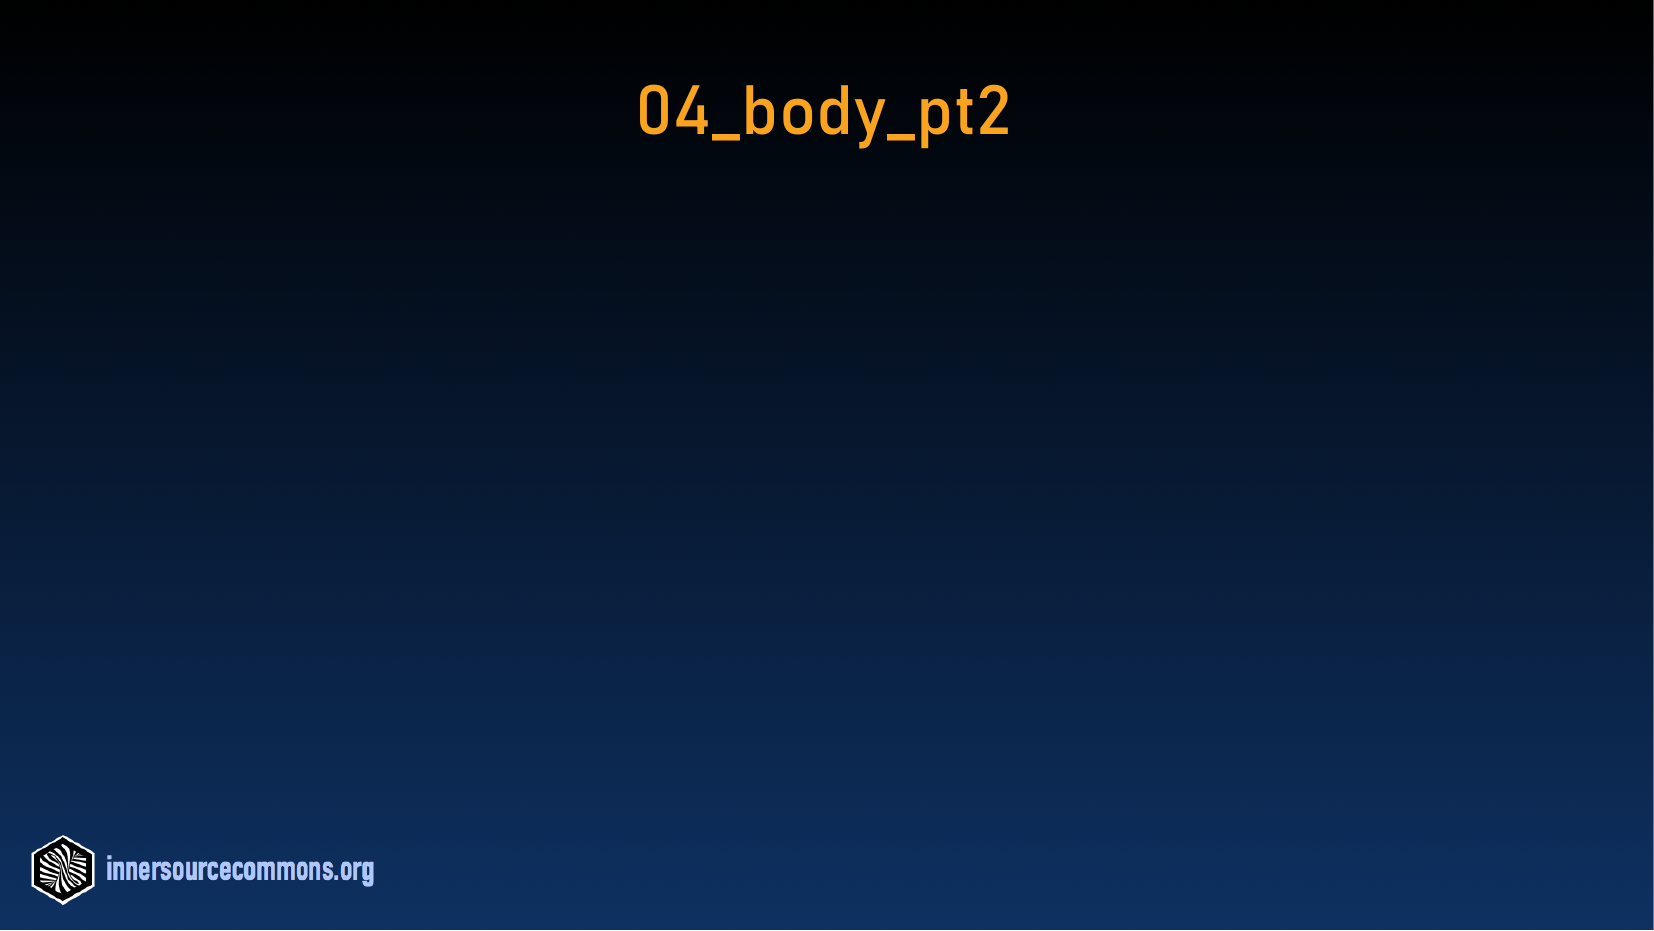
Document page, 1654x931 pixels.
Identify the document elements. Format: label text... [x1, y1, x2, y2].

picture [0, 0, 1654, 930]
title 04_body_pt2 [82, 37, 1571, 193]
